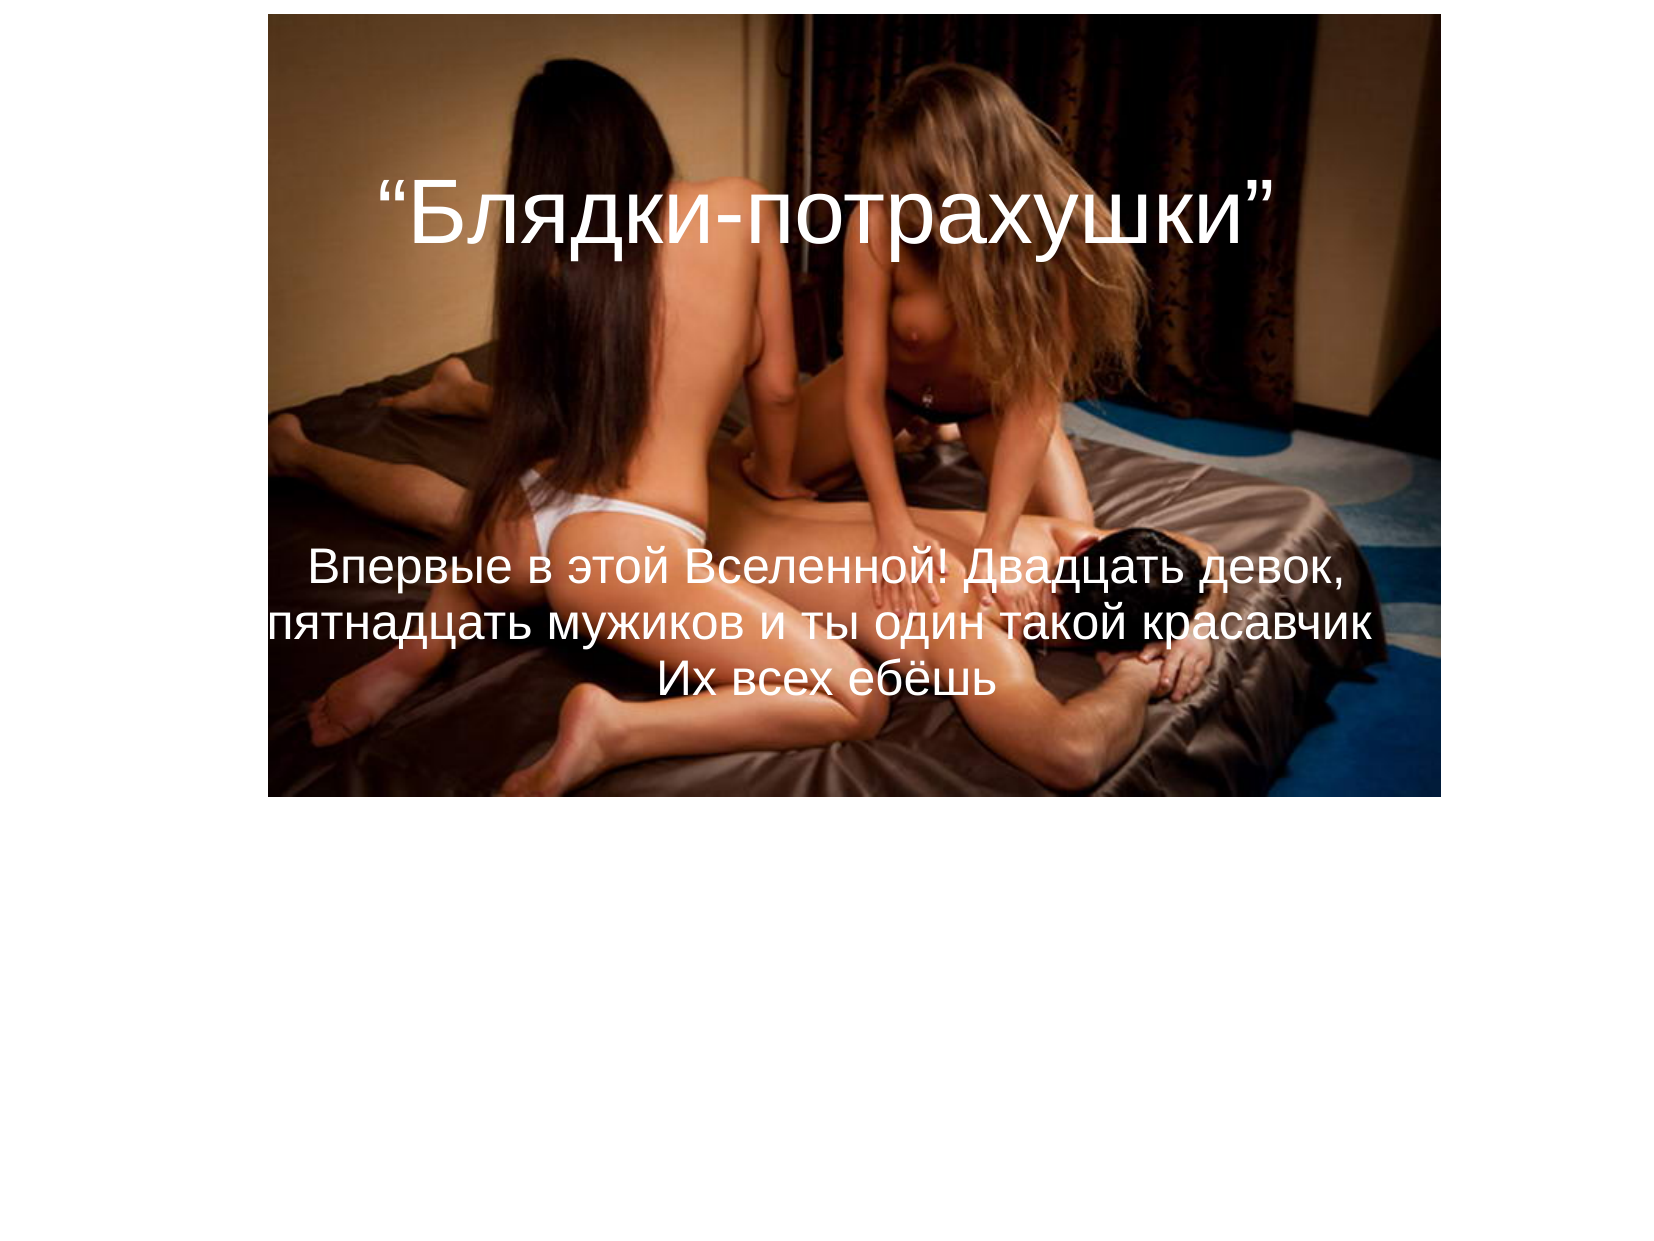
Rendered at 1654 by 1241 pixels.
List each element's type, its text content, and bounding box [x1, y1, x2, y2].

picture [268, 14, 1441, 107]
title “Блядки-потрахушки” [82, 107, 1571, 290]
subtitle Впервые в этой Вселенной! Двадцать девок, пятнадцать мужиков и ты один такой красавчик Их всех ебёшь [82, 290, 1571, 1010]
